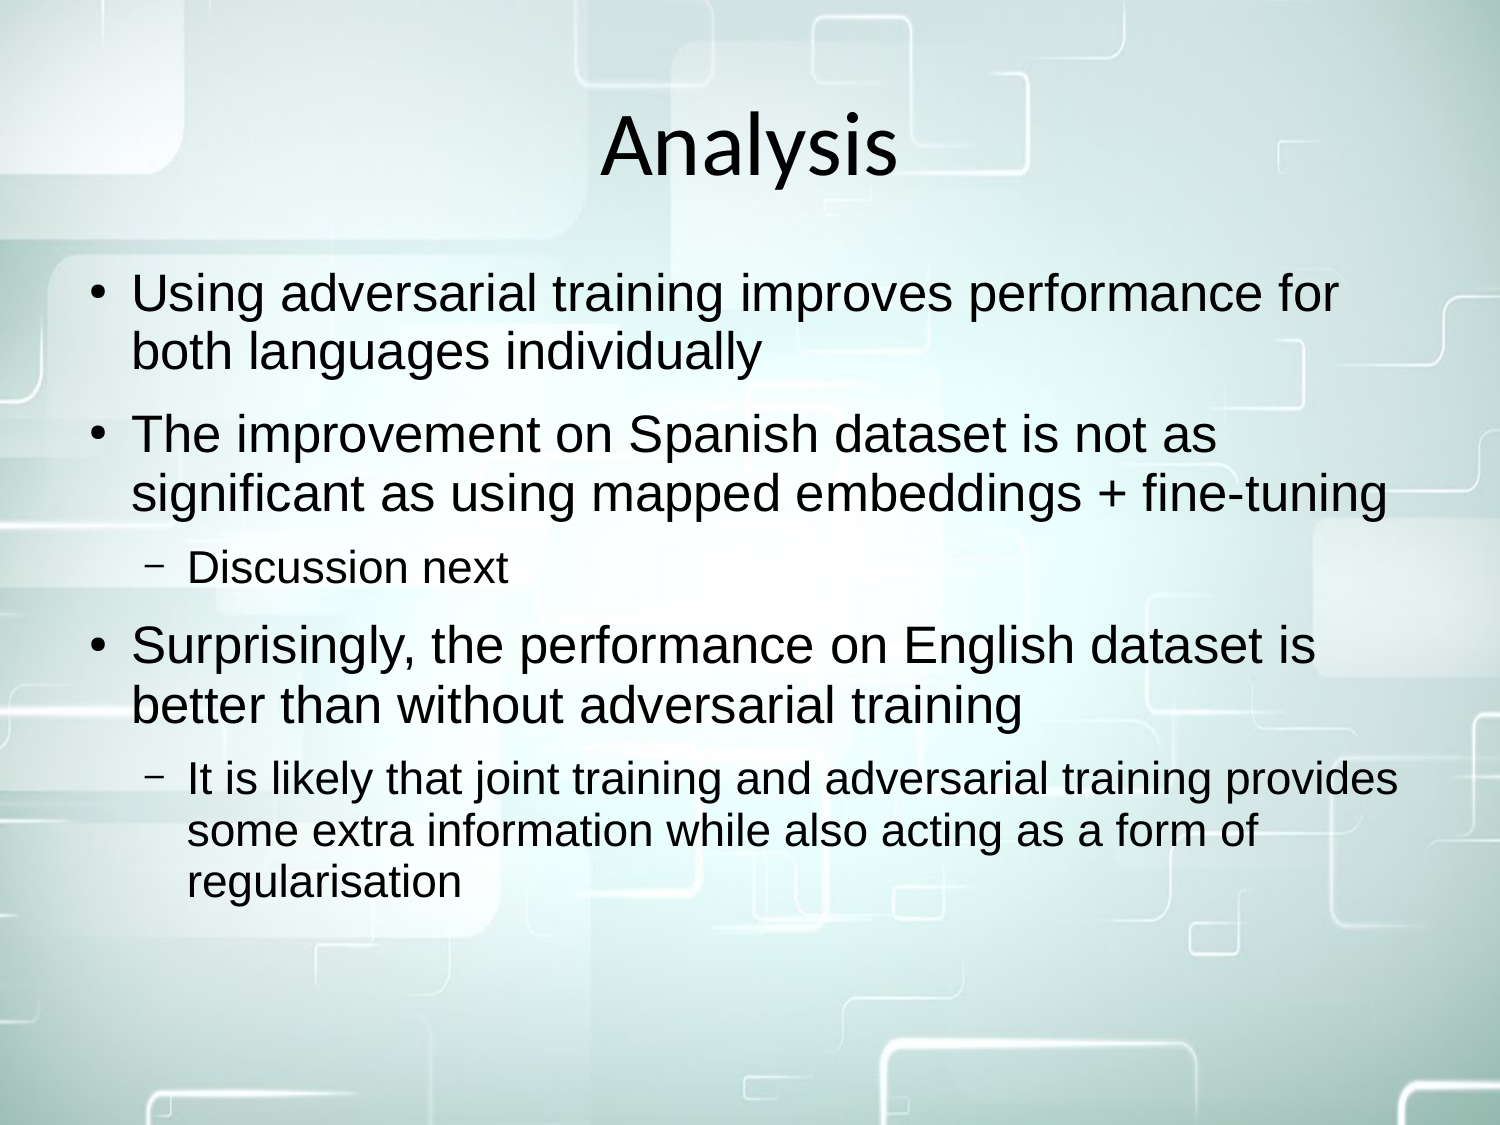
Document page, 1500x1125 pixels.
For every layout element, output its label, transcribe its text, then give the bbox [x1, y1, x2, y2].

text_box Analysis [75, 45, 1425, 233]
picture [0, 0, 1500, 1125]
list Using adversarial training improves performance for both languages individually The improvement on Spanish dataset is not as significant as using mapped embeddings + fine-tuning Discussion next Surprisingly, the performance on English dataset is better than without adversarial training It is likely that joint training and adversarial training provides some extra information while also acting as a form of regularisation [75, 263, 1425, 916]
